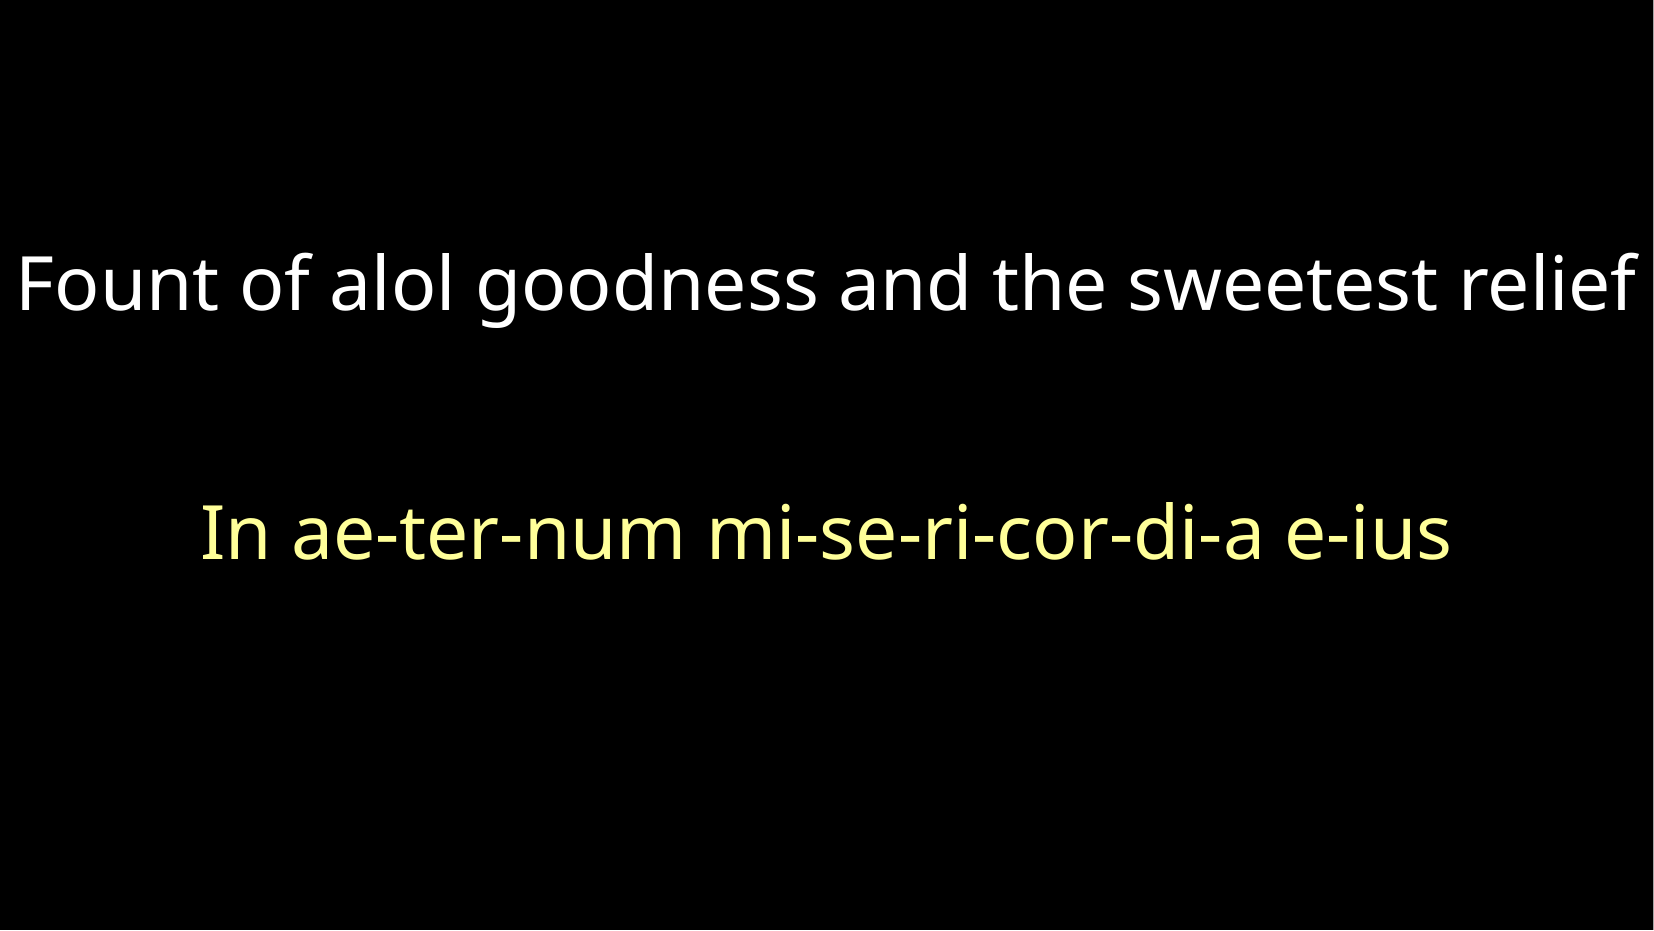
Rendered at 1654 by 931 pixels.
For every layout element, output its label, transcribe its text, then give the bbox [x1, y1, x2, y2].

list Fount of alol goodness and the sweetest relief In ae-ter-num mi-se-ri-cor-di-a e-ius [0, 230, 1654, 922]
